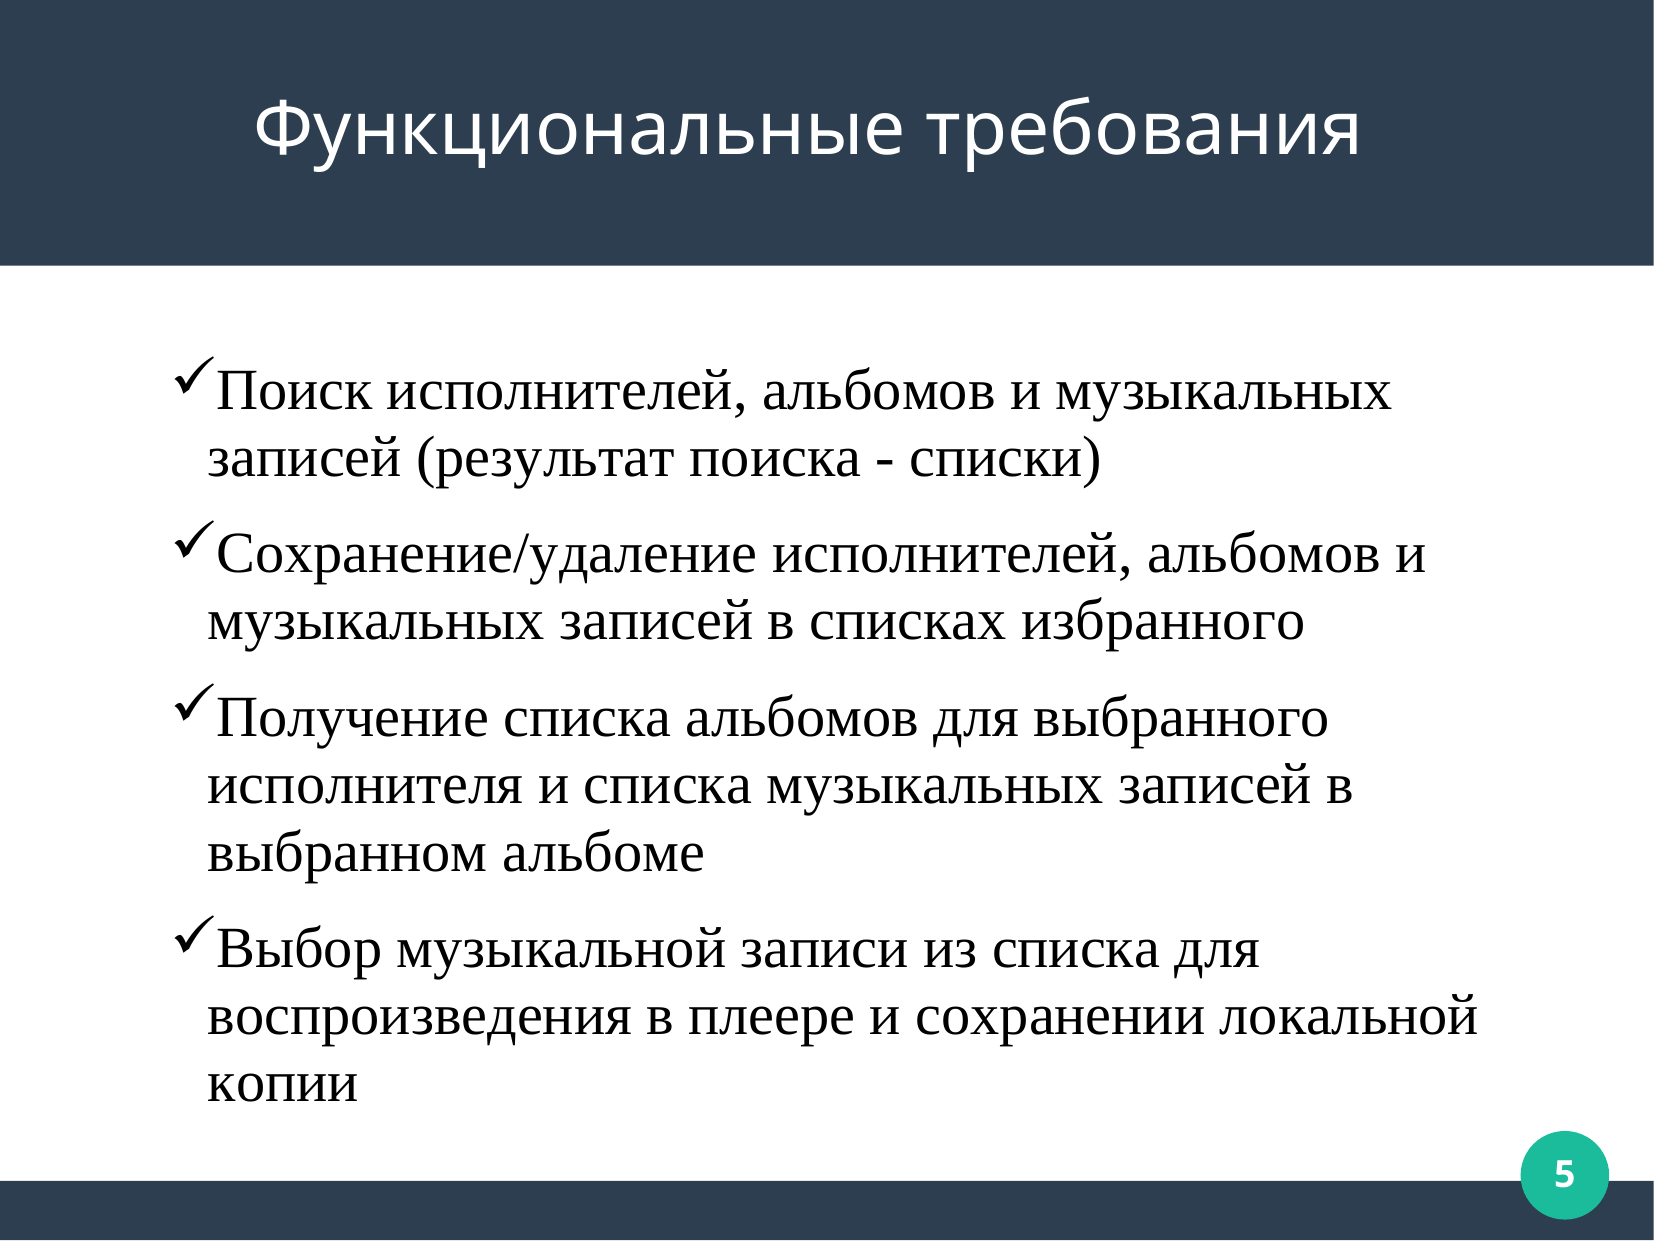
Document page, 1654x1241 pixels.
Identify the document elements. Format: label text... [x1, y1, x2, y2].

title Функциональные требования [88, 29, 1530, 225]
text_box Поиск исполнителей, альбомов и музыкальных записей (результат поиска - списки) Сохранение/удаление исполнителей, альбомов и музыкальных записей в списках избранного Получение списка альбомов для выбранного исполнителя и списка музыкальных записей в выбранном альбоме Выбор музыкальной записи из списка для воспроизведения в плеере и сохранении локальной копии [118, 348, 1506, 1123]
